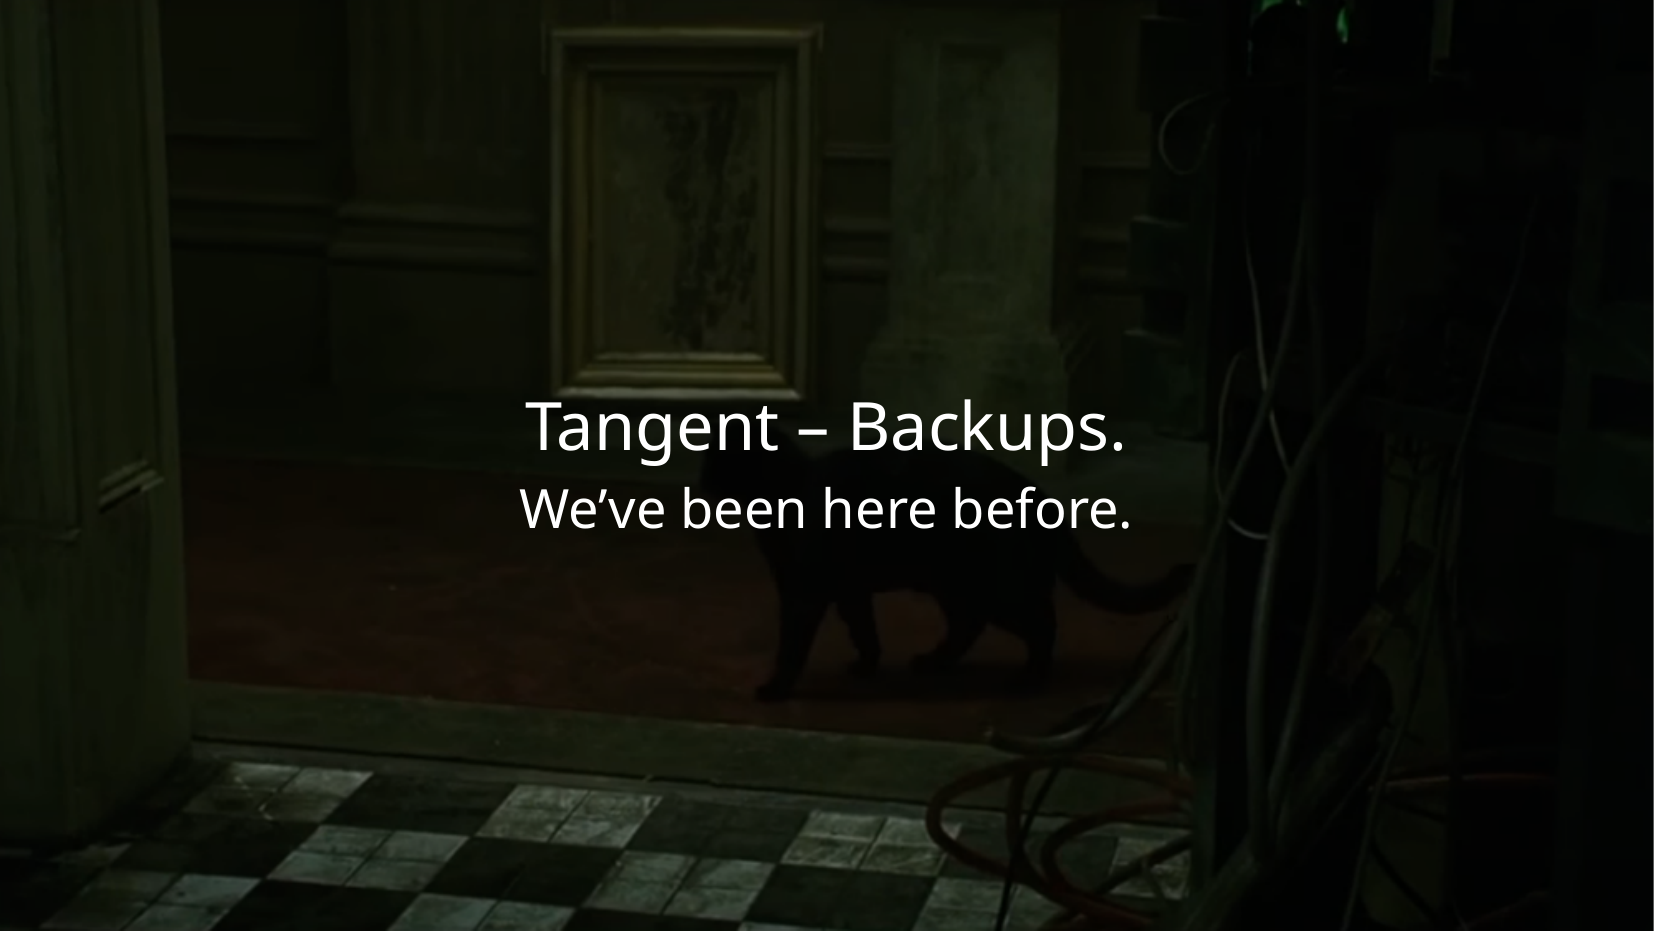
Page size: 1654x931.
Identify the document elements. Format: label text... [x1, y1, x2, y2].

subtitle Tangent – Backups. We’ve been here before. [82, 102, 1571, 822]
picture [0, 0, 1654, 931]
